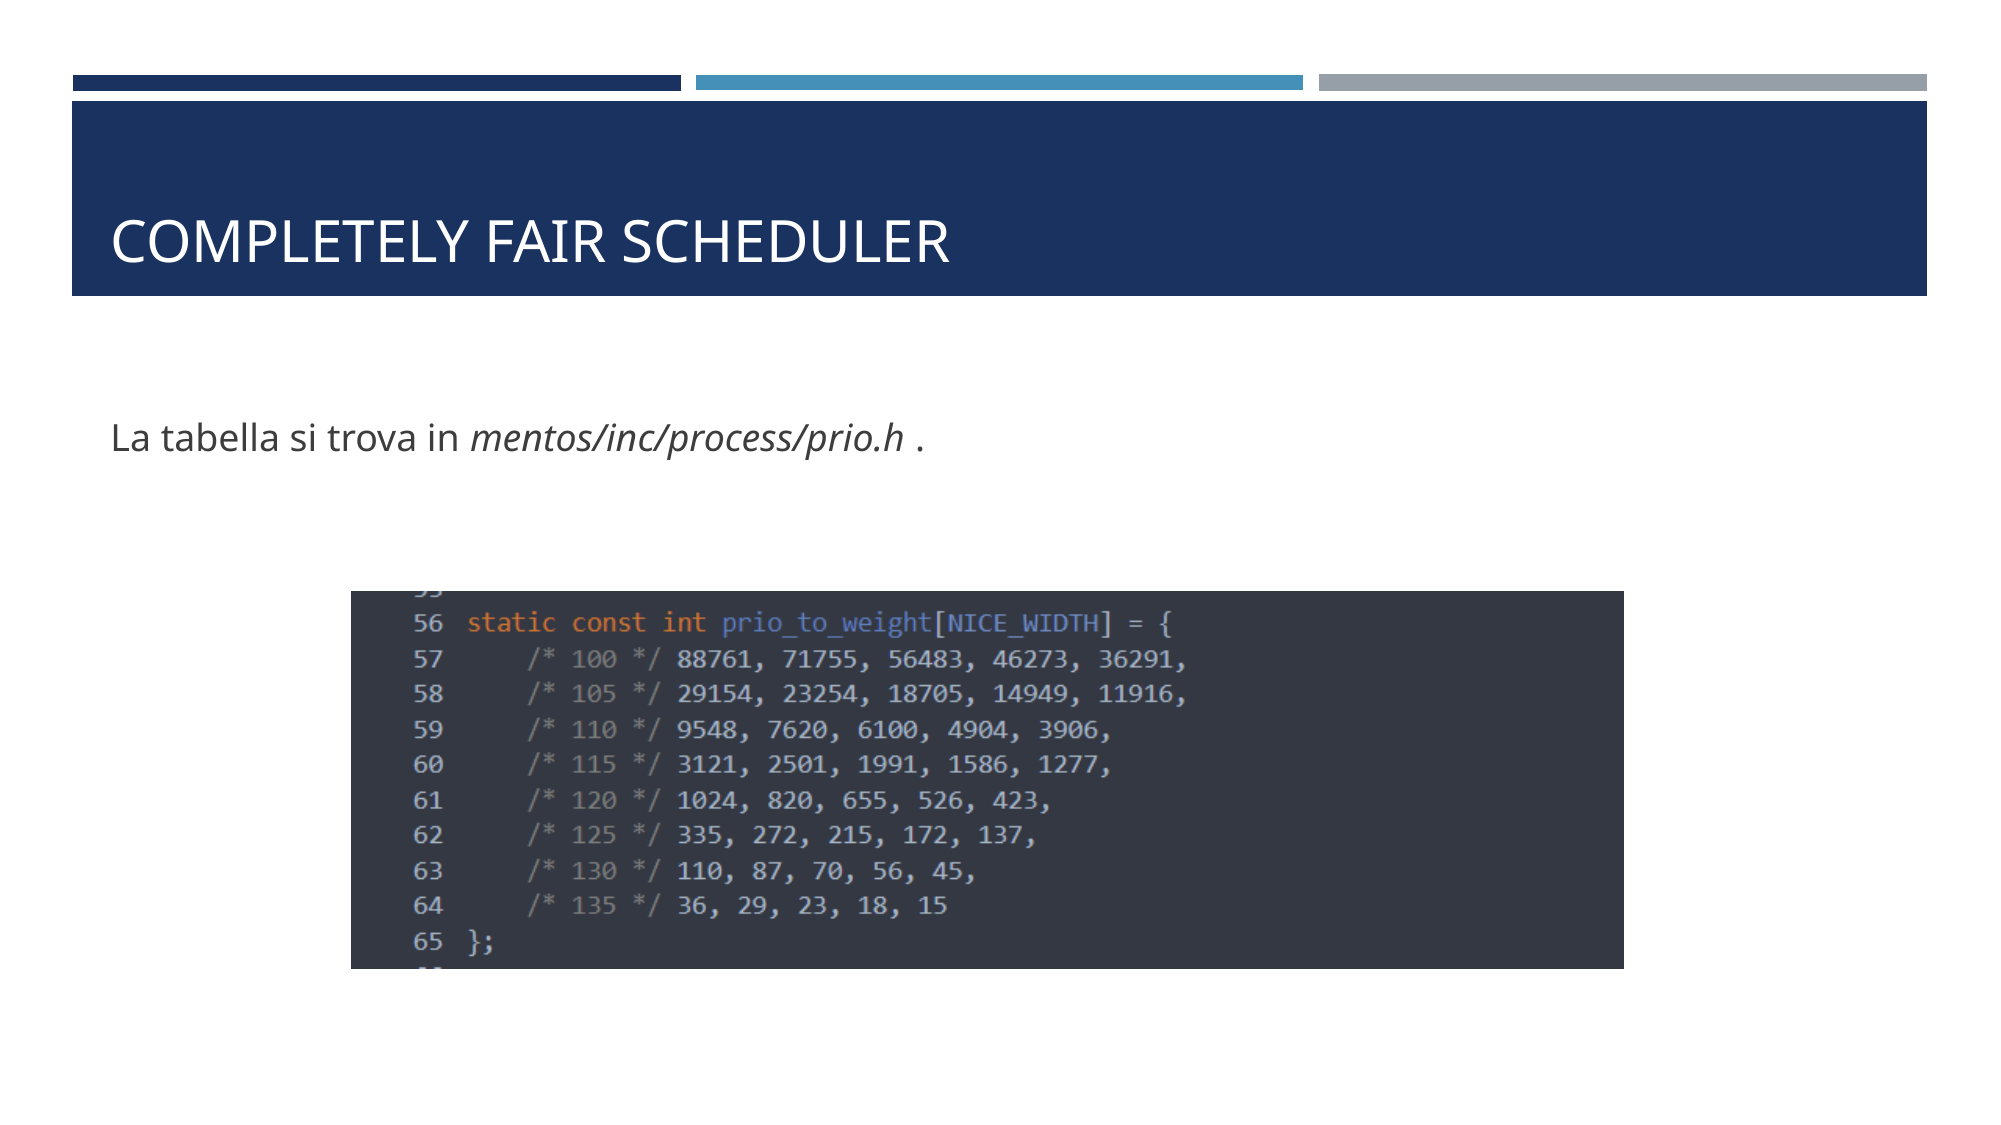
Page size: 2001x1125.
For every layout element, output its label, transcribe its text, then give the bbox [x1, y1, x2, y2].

title Completely Fair Scheduler [95, 115, 1905, 282]
list La tabella si trova in mentos/inc/process/prio.h . [95, 353, 1905, 520]
picture [351, 591, 1624, 969]
